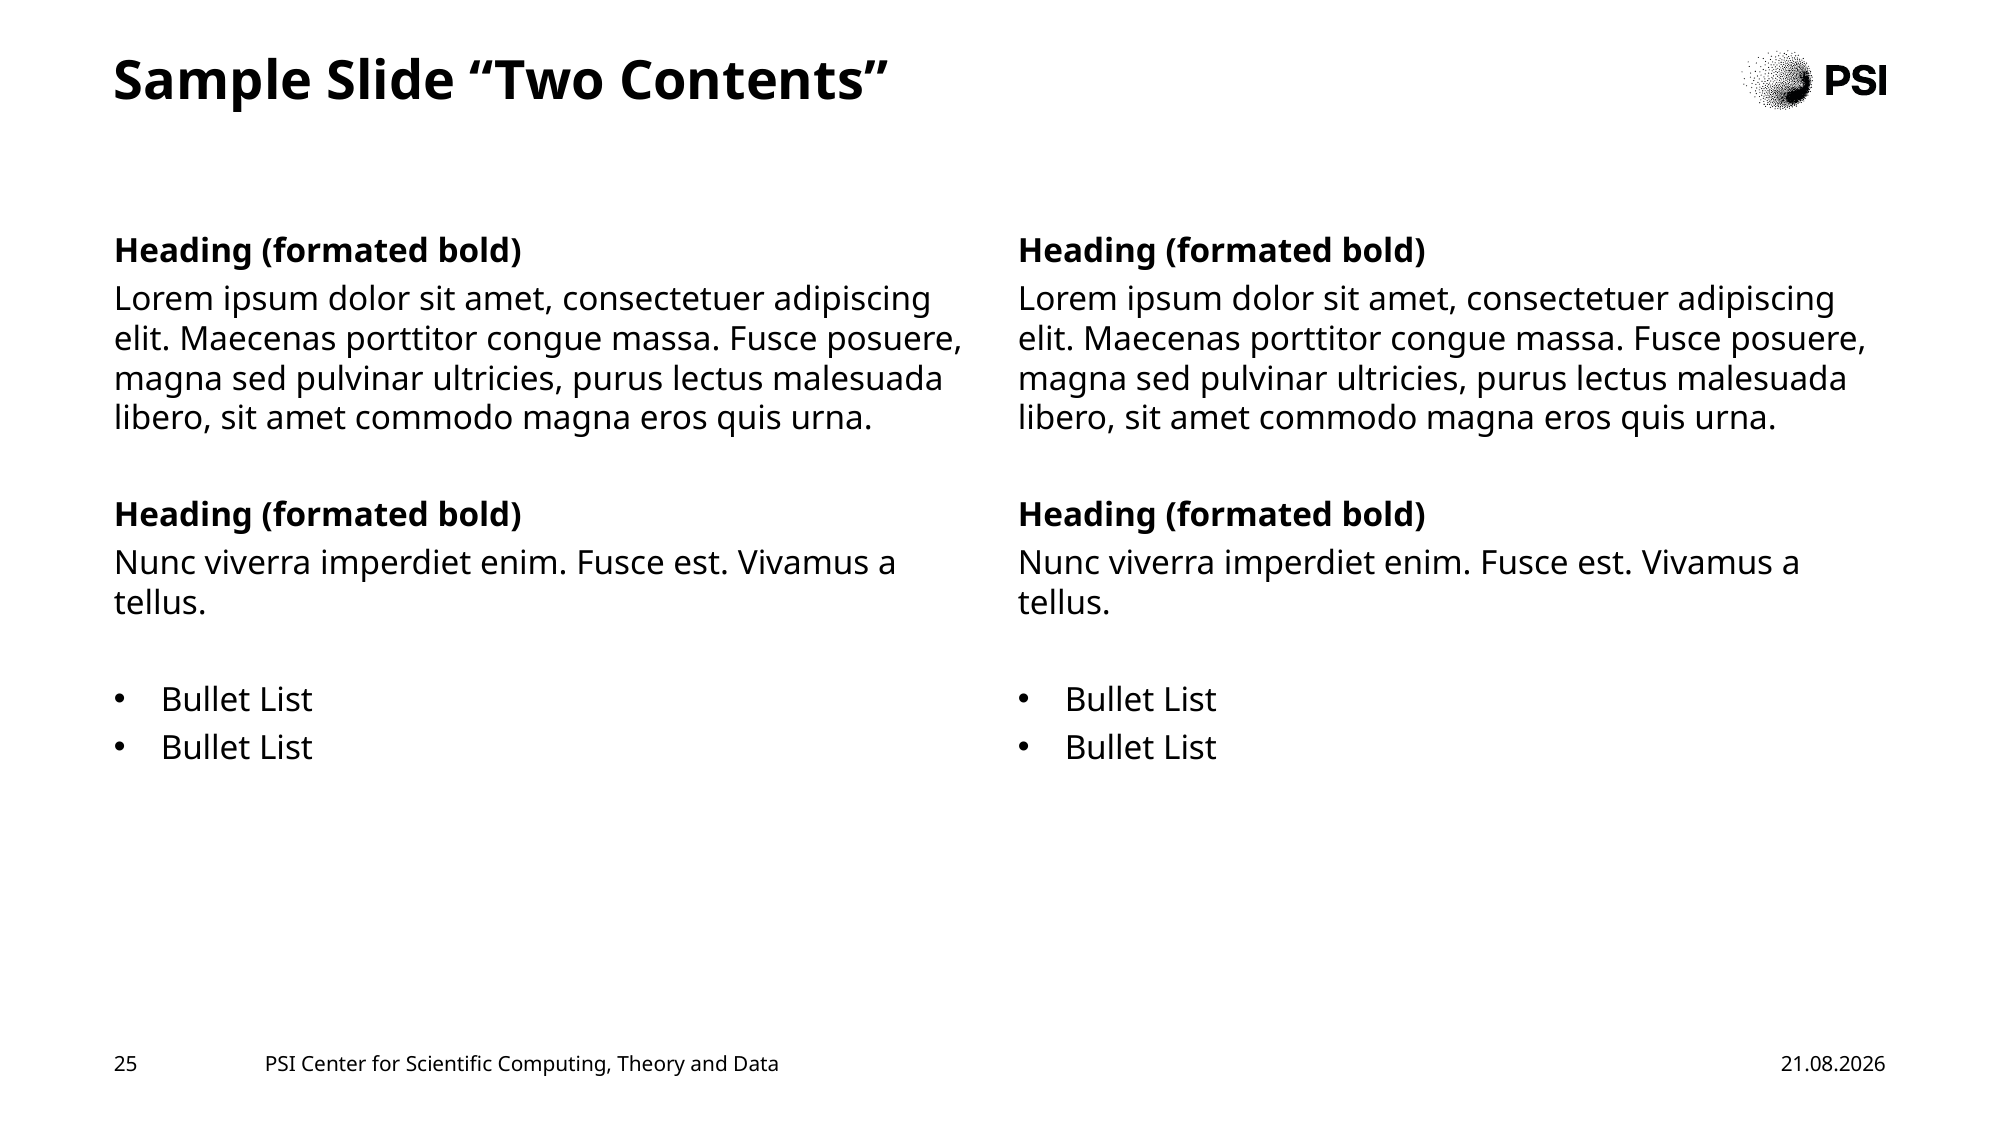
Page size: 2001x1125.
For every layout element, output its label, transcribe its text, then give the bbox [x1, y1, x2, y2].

list Heading (formated bold) Lorem ipsum dolor sit amet, consectetuer adipiscing elit. Maecenas porttitor congue massa. Fusce posuere, magna sed pulvinar ultricies, purus lectus malesuada libero, sit amet commodo magna eros quis urna. Heading (formated bold) Nunc viverra imperdiet enim. Fusce est. Vivamus a tellus. Bullet List Bullet List [1017, 225, 1886, 988]
list Heading (formated bold) Lorem ipsum dolor sit amet, consectetuer adipiscing elit. Maecenas porttitor congue massa. Fusce posuere, magna sed pulvinar ultricies, purus lectus malesuada libero, sit amet commodo magna eros quis urna. Heading (formated bold) Nunc viverra imperdiet enim. Fusce est. Vivamus a tellus. Bullet List Bullet List [114, 225, 983, 988]
title Sample Slide “Two Contents” [114, 45, 1585, 179]
